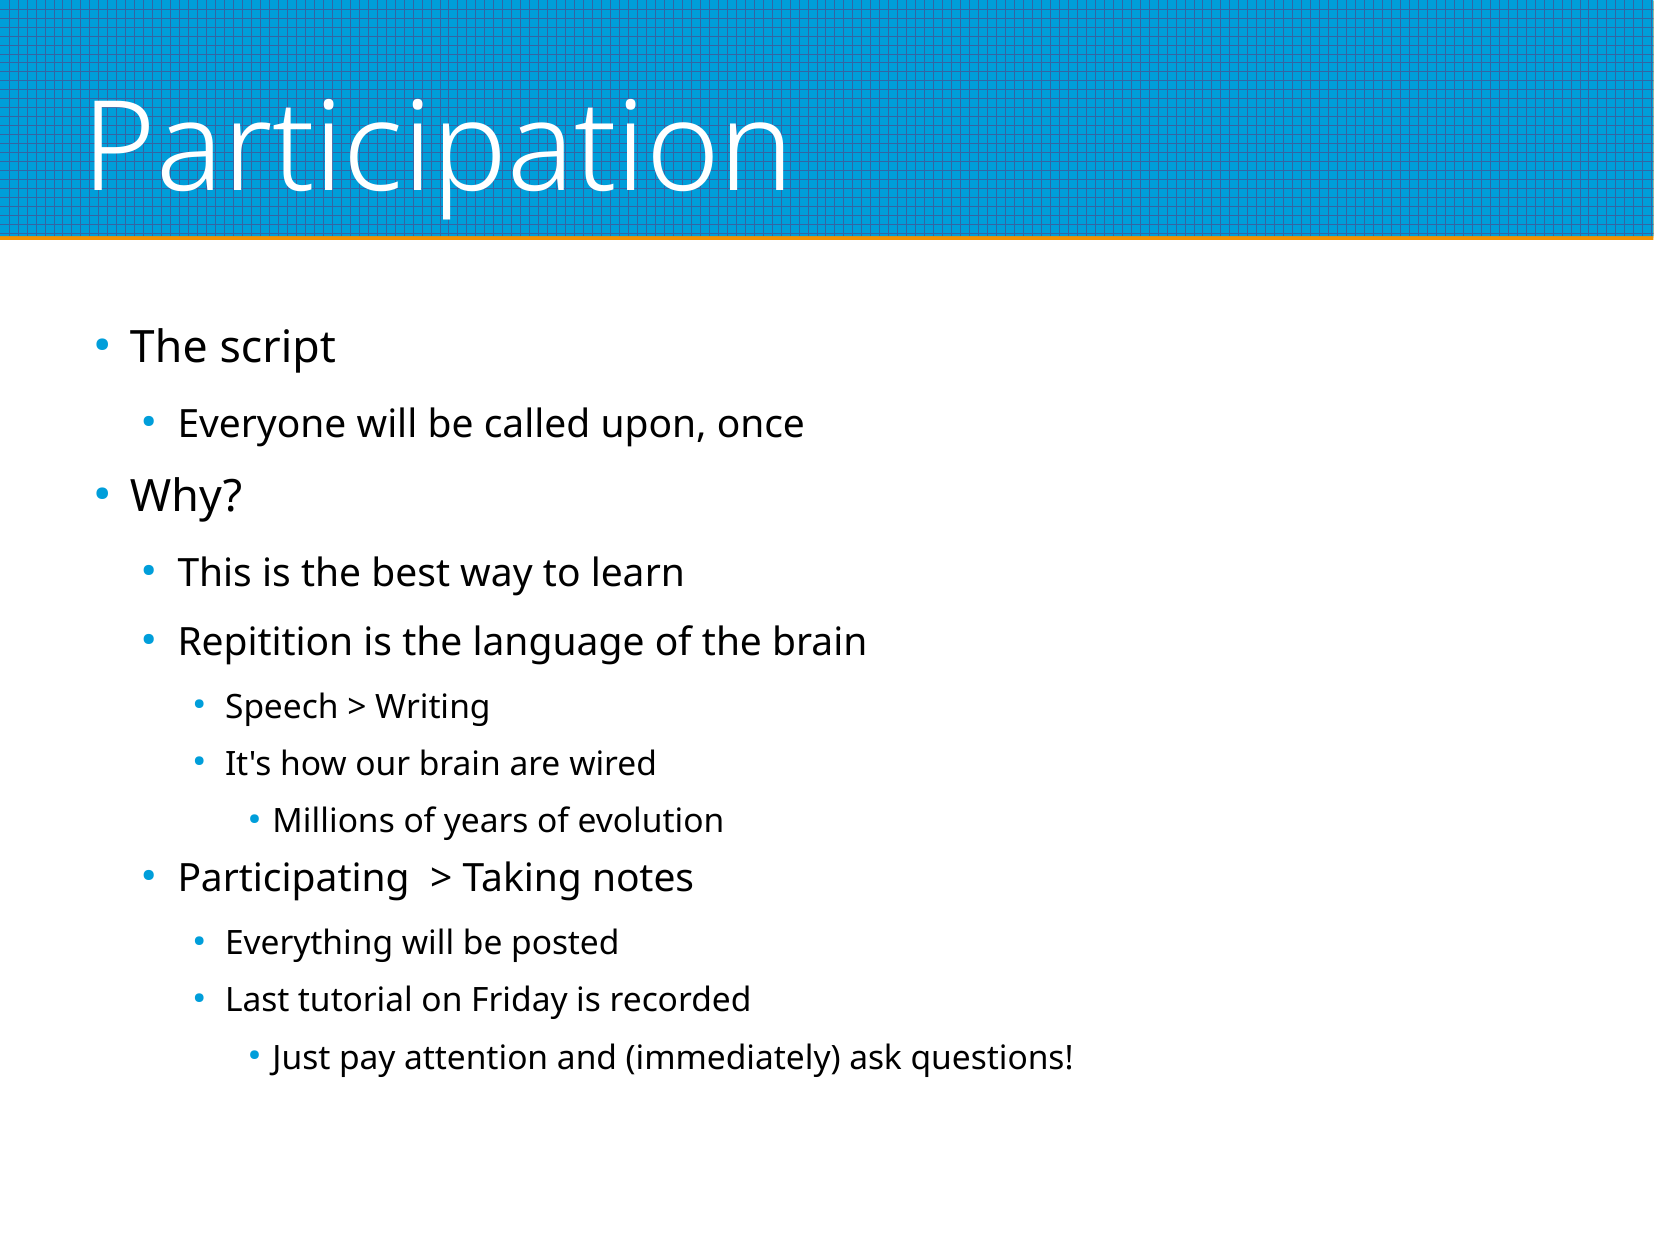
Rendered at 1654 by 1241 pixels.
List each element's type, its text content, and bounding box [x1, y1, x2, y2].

list The script Everyone will be called upon, once Why? This is the best way to learn Repitition is the language of the brain Speech > Writing It's how our brain are wired Millions of years of evolution Participating > Taking notes Everything will be posted Last tutorial on Friday is recorded Just pay attention and (immediately) ask questions! [82, 314, 1563, 1081]
title Participation [82, 19, 1571, 227]
